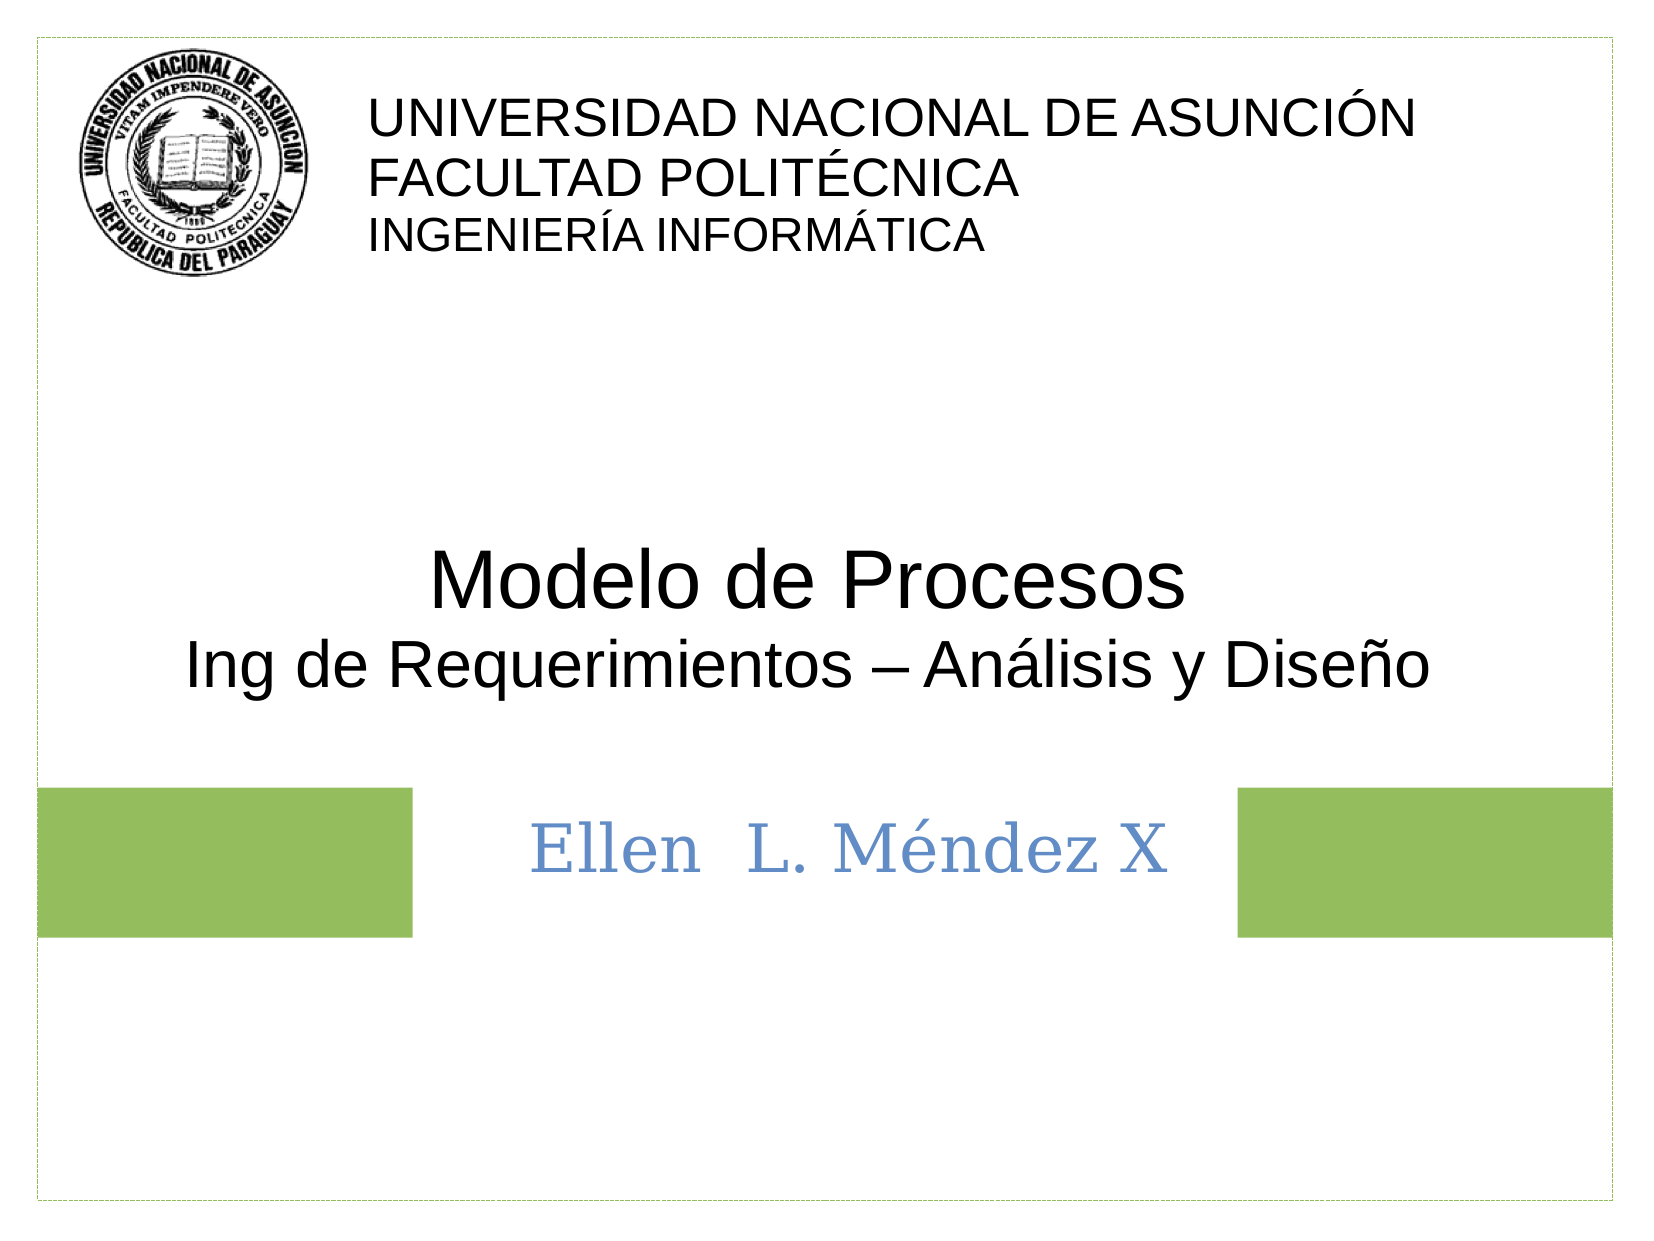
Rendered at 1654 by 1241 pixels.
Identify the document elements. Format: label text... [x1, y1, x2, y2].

text_box Ellen L. Méndez X [492, 803, 1184, 954]
text_box Modelo de Procesos Ing de Requerimientos – Análisis y Diseño [82, 409, 1535, 710]
text_box [37, 787, 413, 938]
text_box [1237, 787, 1613, 938]
text_box UNIVERSIDAD NACIONAL DE ASUNCIÓN FACULTAD POLITÉCNICA INGENIERÍA INFORMÁTICA [353, 46, 1477, 270]
picture [70, 38, 317, 286]
